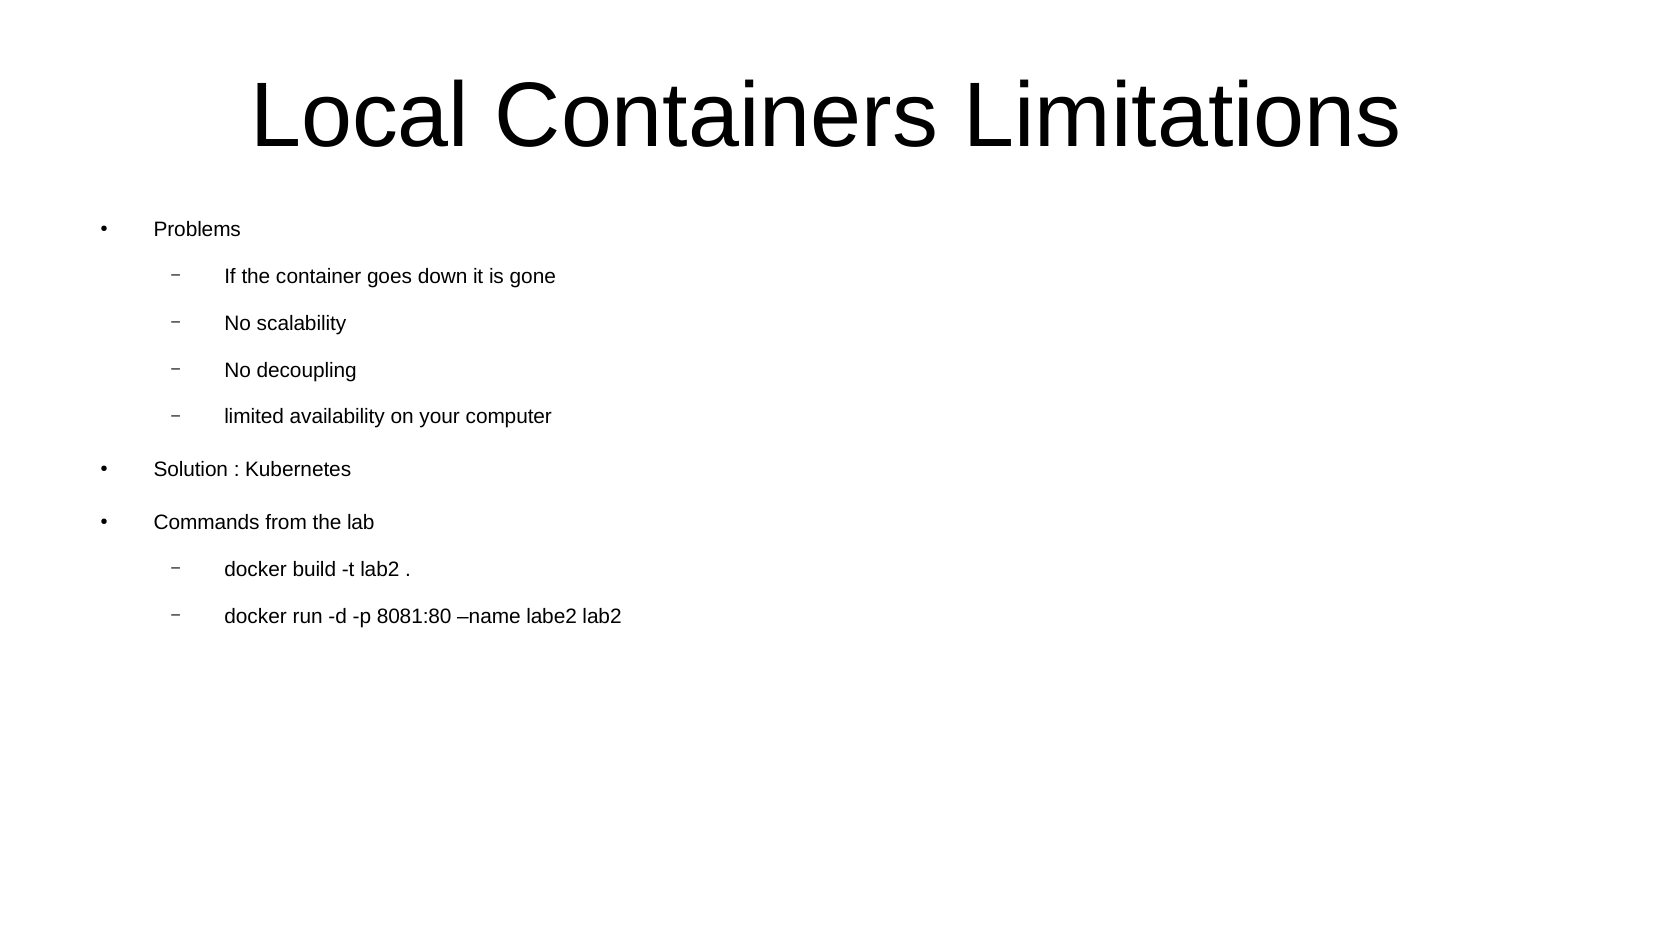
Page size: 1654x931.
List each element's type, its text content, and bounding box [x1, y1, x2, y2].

list Problems If the container goes down it is gone No scalability No decoupling limited availability on your computer Solution : Kubernetes Commands from the lab docker build -t lab2 . docker run -d -p 8081:80 –name labe2 lab2 [82, 217, 1613, 901]
title Local Containers Limitations [82, 37, 1571, 193]
